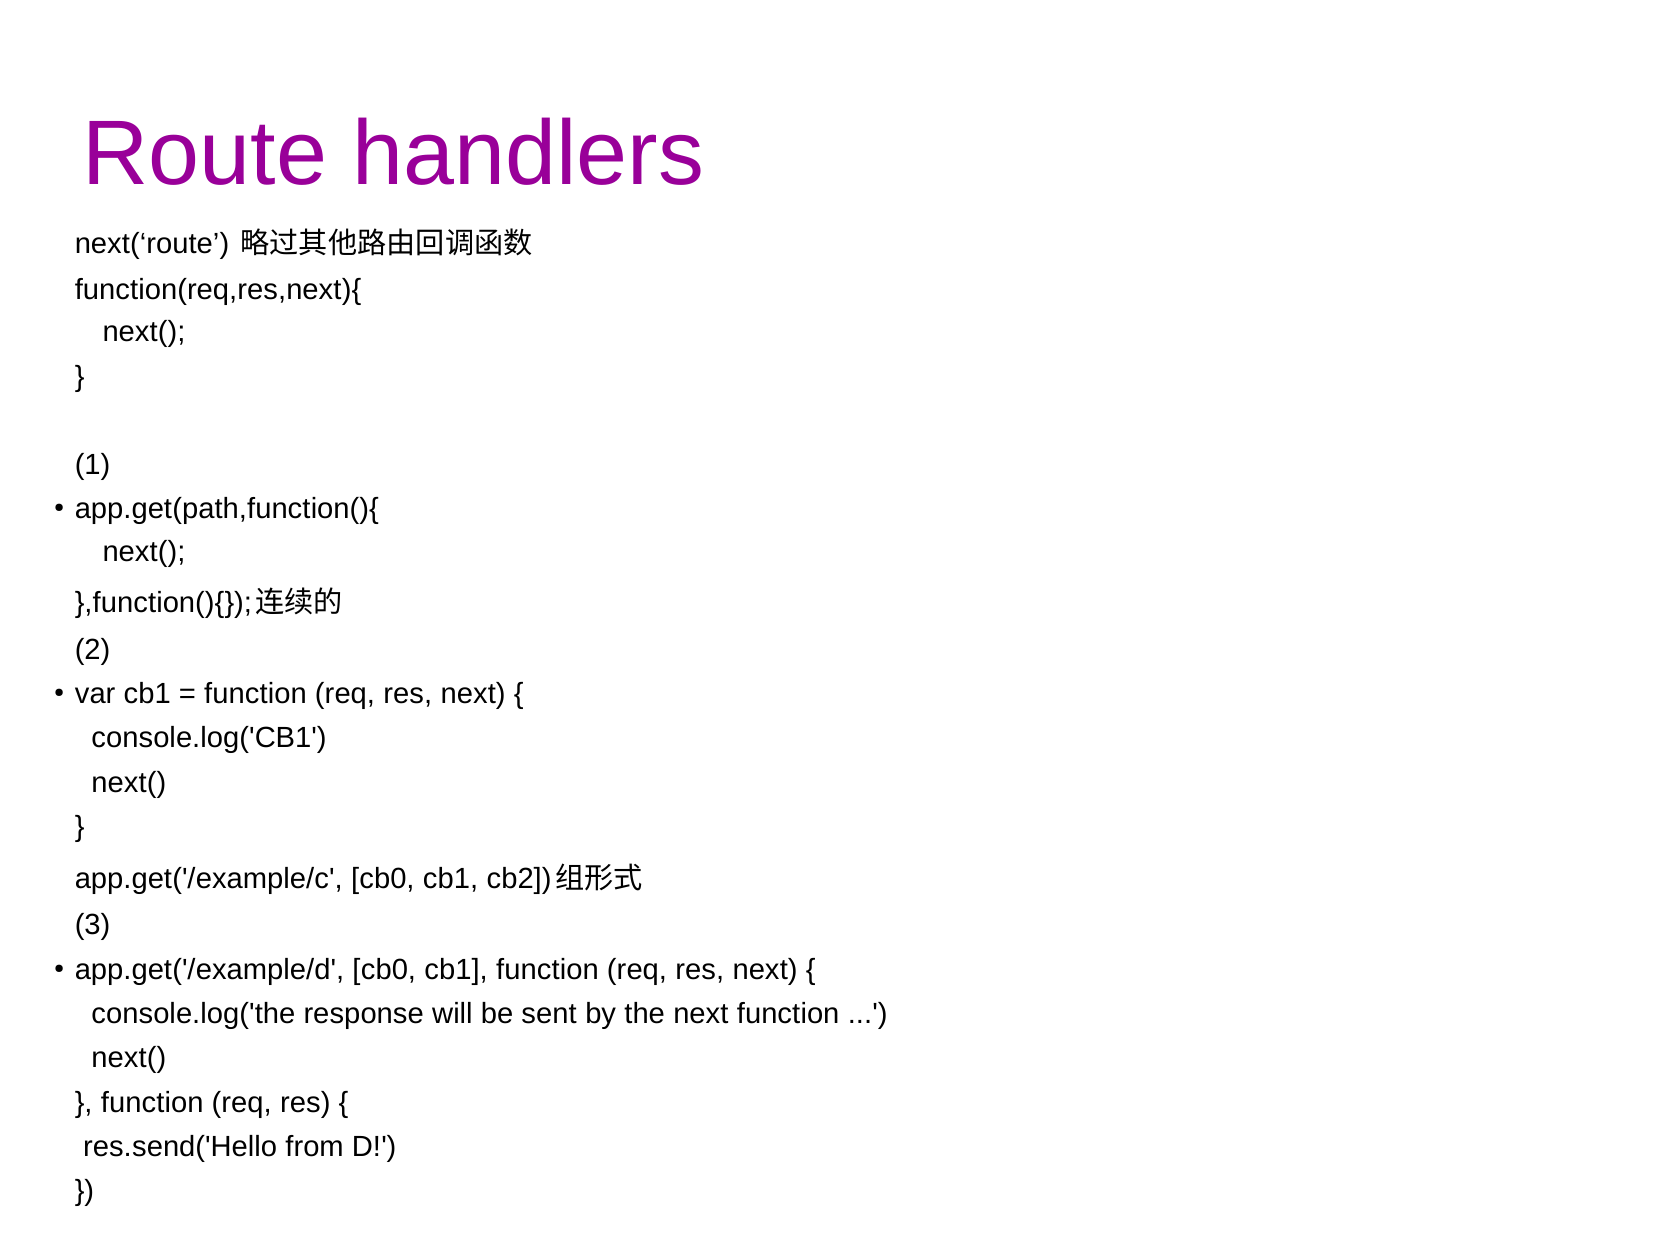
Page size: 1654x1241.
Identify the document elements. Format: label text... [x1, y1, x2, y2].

list next(‘route’) 略过其他路由回调函数 function(req,res,next){ next(); } (1) app.get(path,function(){ next(); },function(){});连续的 (2) var cb1 = function (req, res, next) { console.log('CB1') next() } app.get('/example/c', [cb0, cb1, cb2])组形式 (3) app.get('/example/d', [cb0, cb1], function (req, res, next) { console.log('the response will be sent by the next function ...') next() }, function (req, res) { res.send('Hello from D!') }) [47, 219, 1619, 1209]
title Route handlers [82, 49, 1571, 219]
